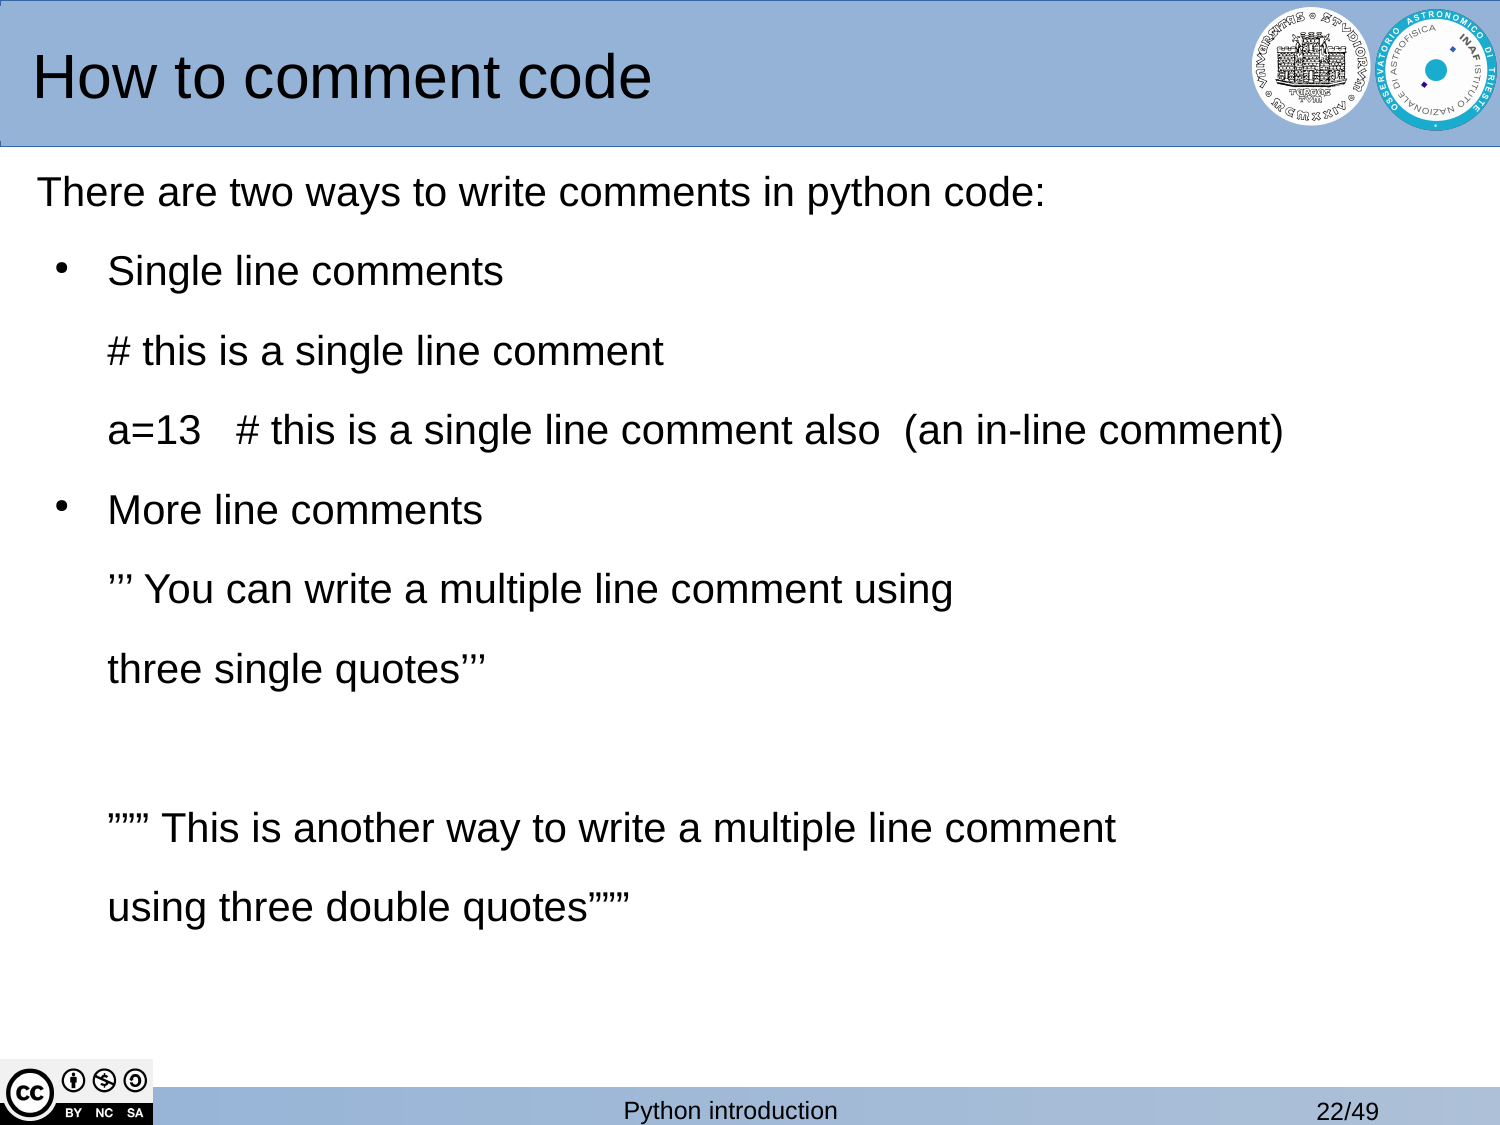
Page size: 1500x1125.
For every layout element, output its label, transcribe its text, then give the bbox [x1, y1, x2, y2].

picture [0, 1059, 153, 1125]
picture [1252, 0, 1500, 156]
list There are two ways to write comments in python code: Single line comments # this is a single line comment a=13 # this is a single line comment also (an in-line comment) More line comments ’’’ You can write a multiple line comment using three single quotes’’’ ””” This is another way to write a multiple line comment using three double quotes””” [21, 156, 1455, 1030]
text_box How to comment code [0, 5, 1243, 141]
